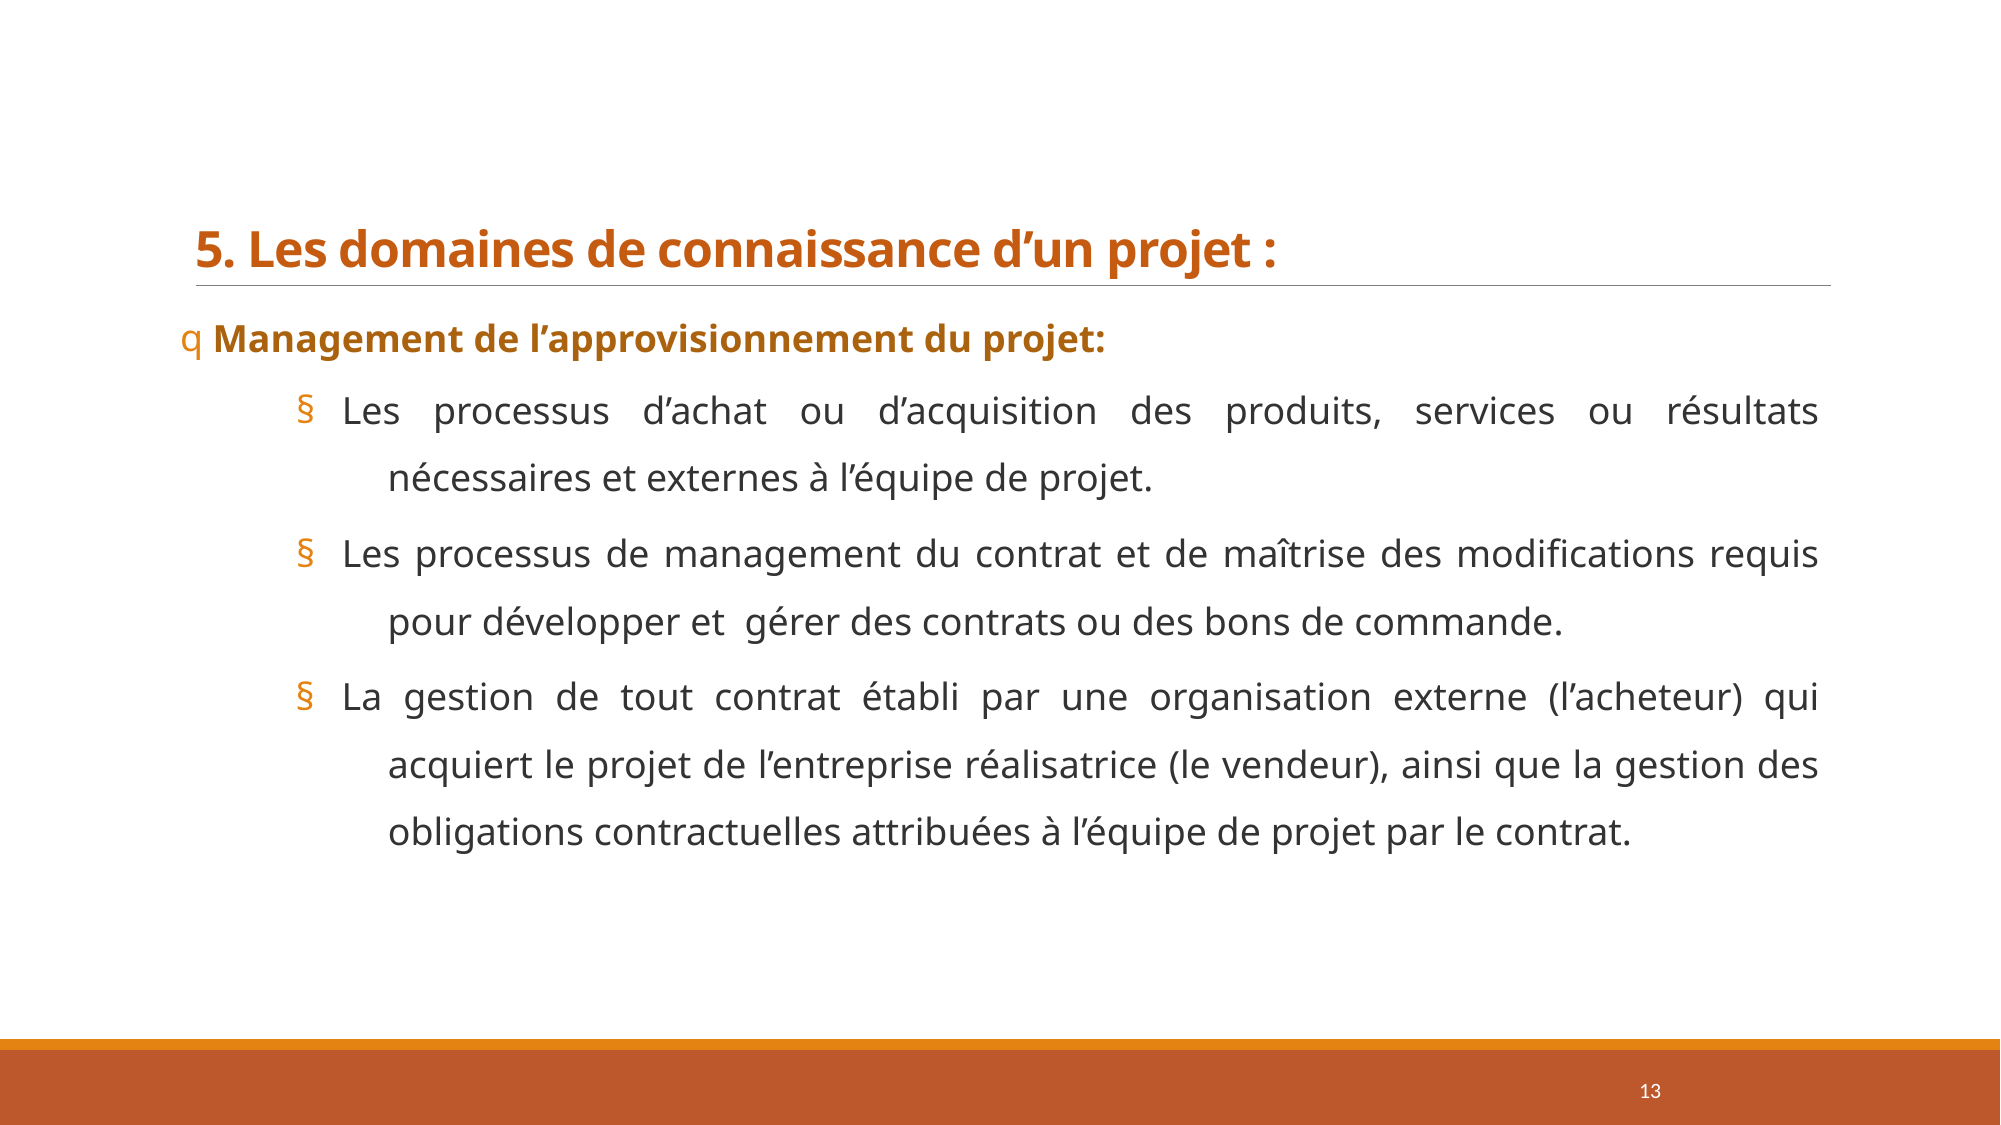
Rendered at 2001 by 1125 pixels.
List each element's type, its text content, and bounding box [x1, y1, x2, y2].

list Management de l’approvisionnement du projet: Les processus d’achat ou d’acquisition des produits, services ou résultats nécessaires et externes à l’équipe de projet. Les processus de management du contrat et de maîtrise des modifications requis pour développer et gérer des contrats ou des bons de commande. La gestion de tout contrat établi par une organisation externe (l’acheteur) qui acquiert le projet de l’entreprise réalisatrice (le vendeur), ainsi que la gestion des obligations contractuelles attribuées à l’équipe de projet par le contrat. [180, 285, 1821, 1023]
title 5. Les domaines de connaissance d’un projet : [180, 47, 1831, 286]
text_box [1624, 1059, 1840, 1120]
